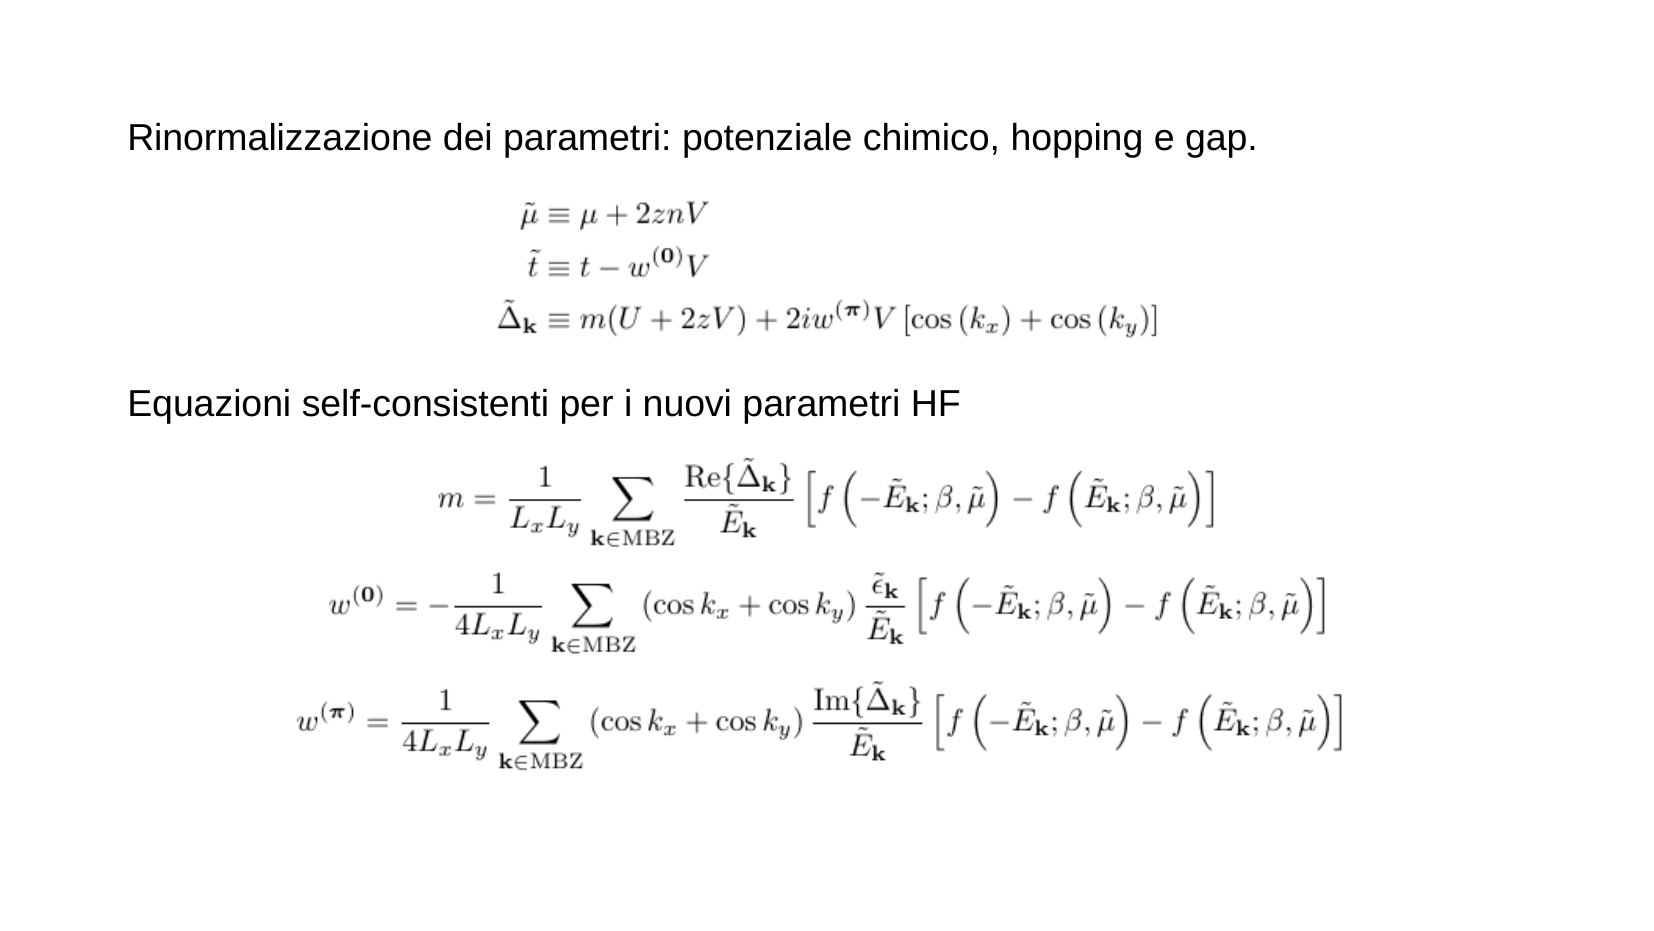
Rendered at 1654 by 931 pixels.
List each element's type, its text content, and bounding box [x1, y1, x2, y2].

picture [482, 181, 1172, 352]
picture [428, 449, 1226, 558]
picture [306, 562, 1348, 660]
text_box Equazioni self-consistenti per i nuovi parametri HF [112, 375, 977, 432]
text_box Rinormalizzazione dei parametri: potenziale chimico, hopping e gap. [112, 109, 1273, 167]
picture [291, 674, 1362, 779]
